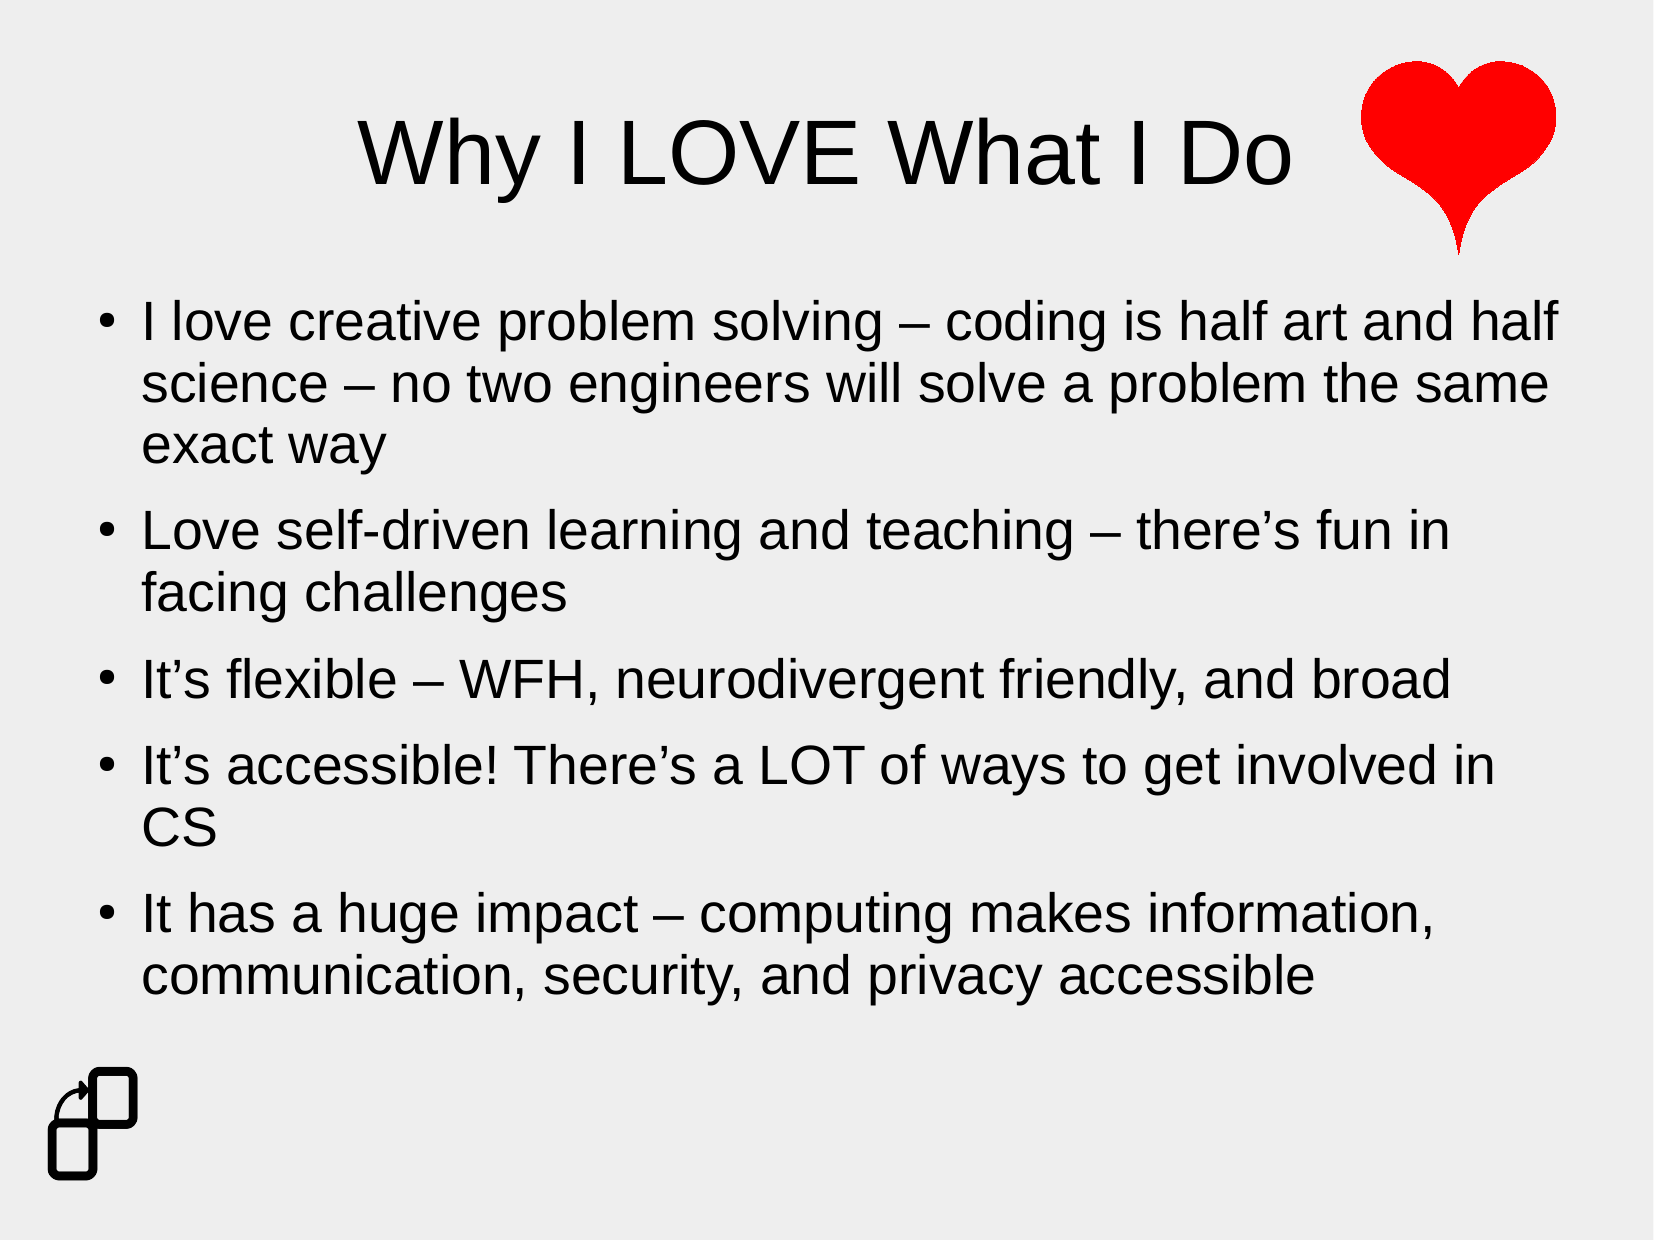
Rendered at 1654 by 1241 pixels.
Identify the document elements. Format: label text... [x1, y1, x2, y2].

picture [30, 1062, 153, 1186]
title Why I LOVE What I Do [82, 49, 1571, 257]
list I love creative problem solving – coding is half art and half science – no two engineers will solve a problem the same exact way Love self-driven learning and teaching – there’s fun in facing challenges It’s flexible – WFH, neurodivergent friendly, and broad It’s accessible! There’s a LOT of ways to get involved in CS It has a huge impact – computing makes information, communication, security, and privacy accessible [82, 290, 1571, 1010]
text_box [1361, 61, 1556, 255]
